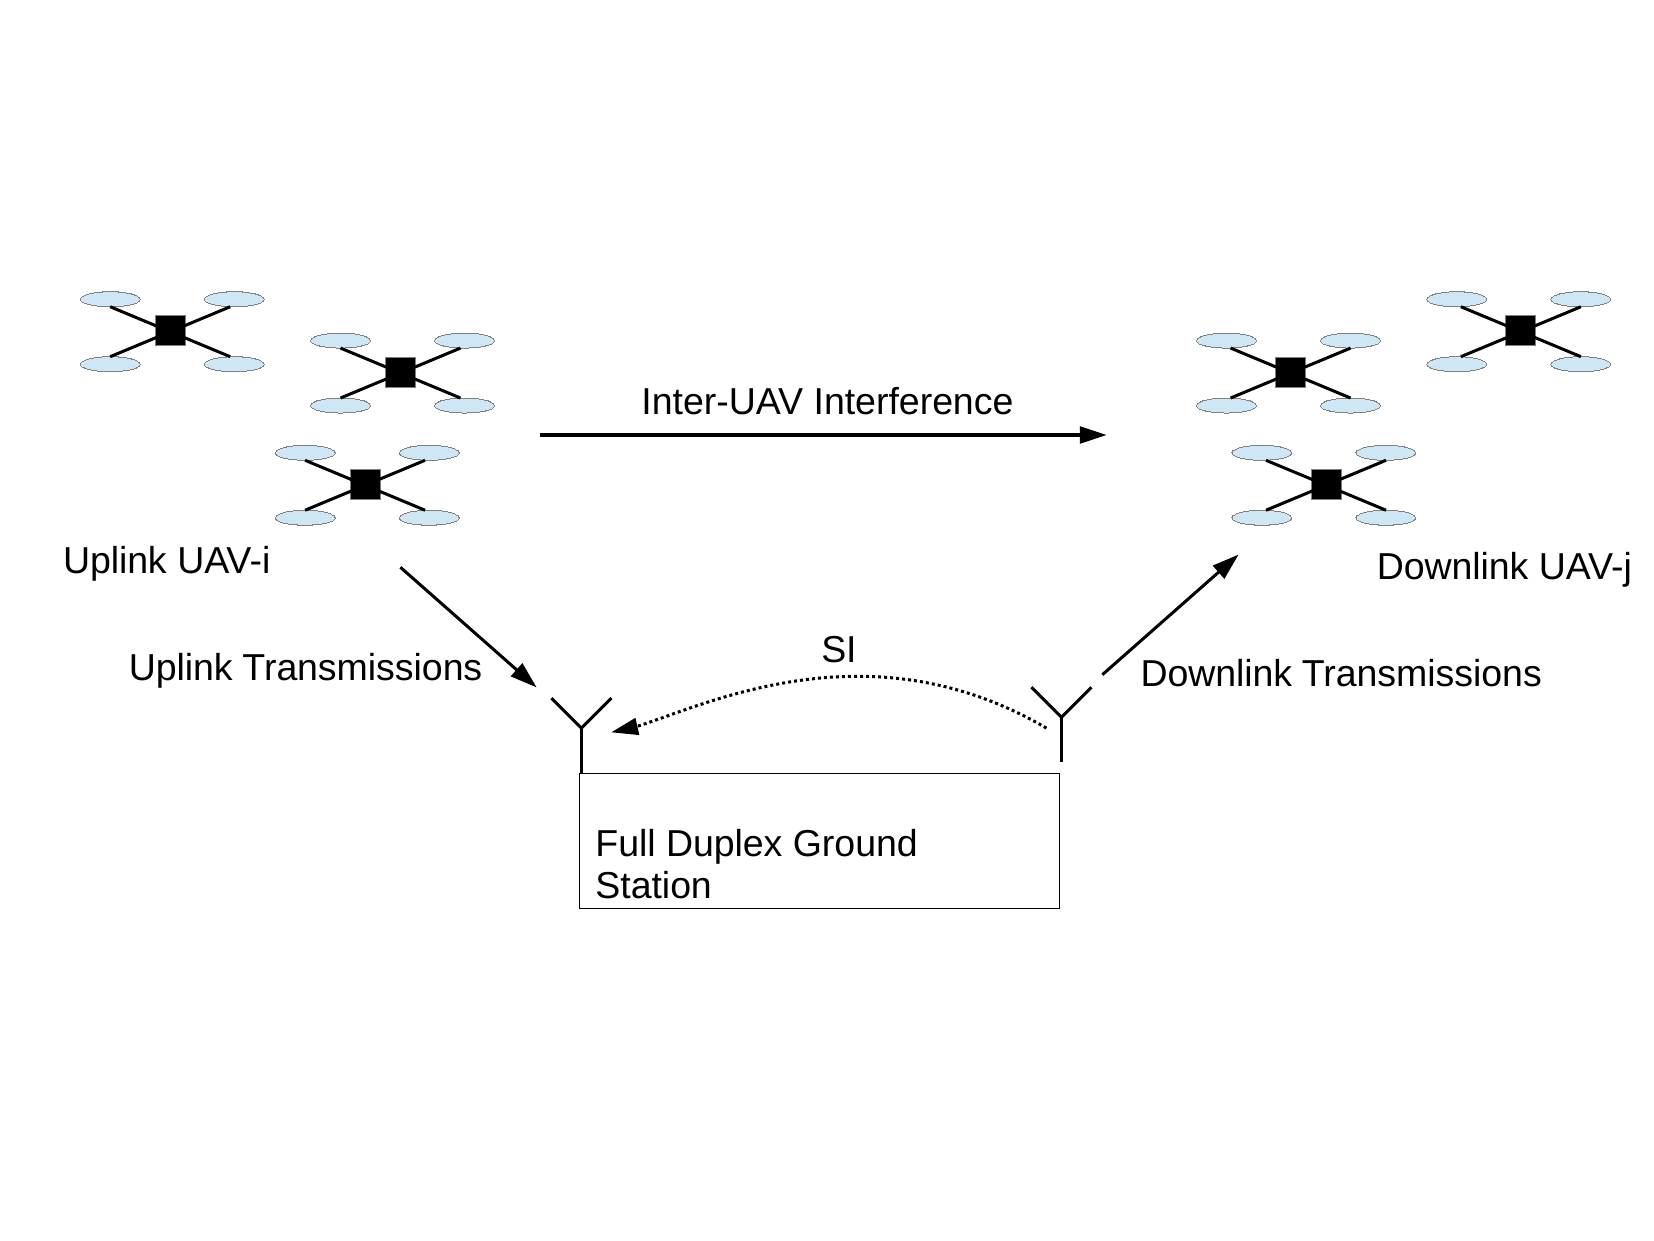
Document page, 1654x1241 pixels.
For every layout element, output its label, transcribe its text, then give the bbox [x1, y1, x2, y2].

text_box [1311, 469, 1342, 483]
text_box [350, 469, 381, 483]
text_box [1550, 356, 1611, 372]
text_box [1320, 333, 1381, 349]
text_box [155, 328, 164, 335]
text_box [1426, 356, 1487, 372]
text_box [1275, 375, 1306, 388]
text_box [1311, 488, 1342, 500]
text_box [155, 315, 186, 329]
text_box [1505, 328, 1515, 336]
text_box SI [771, 626, 907, 672]
text_box [204, 356, 265, 372]
text_box [1505, 315, 1536, 329]
text_box Downlink Transmissions [1273, 650, 1409, 696]
text_box [1297, 369, 1306, 377]
text_box [385, 369, 394, 377]
text_box [1505, 334, 1536, 346]
text_box [310, 398, 371, 414]
text_box [1275, 369, 1284, 377]
text_box [1320, 398, 1381, 414]
text_box [1196, 398, 1257, 414]
text_box [407, 369, 416, 377]
text_box [155, 334, 186, 346]
text_box [371, 481, 381, 489]
text_box [434, 333, 495, 349]
text_box Uplink UAV-i [99, 538, 235, 584]
text_box [1196, 333, 1257, 349]
text_box [176, 328, 186, 336]
text_box [1527, 328, 1536, 335]
text_box Full Duplex Ground Station [580, 815, 1060, 873]
text_box [1355, 445, 1416, 461]
text_box [350, 482, 359, 489]
text_box Inter-UAV Interference [759, 378, 895, 424]
text_box [385, 357, 416, 371]
text_box [399, 445, 460, 461]
text_box [350, 488, 381, 500]
text_box [204, 291, 265, 307]
text_box [399, 510, 460, 526]
text_box [1355, 510, 1416, 526]
text_box [310, 333, 371, 349]
text_box [1231, 445, 1292, 461]
text_box [1550, 291, 1611, 307]
text_box [1231, 510, 1292, 526]
text_box Downlink UAV-j [1436, 544, 1572, 590]
text_box [1311, 482, 1320, 489]
text_box [385, 375, 416, 388]
text_box [1332, 481, 1342, 489]
text_box [275, 510, 336, 526]
text_box [80, 291, 141, 307]
text_box [434, 398, 495, 414]
text_box [1426, 291, 1487, 307]
text_box [80, 356, 141, 372]
text_box [1275, 357, 1306, 371]
text_box [275, 445, 336, 461]
text_box Uplink Transmissions [238, 644, 374, 690]
